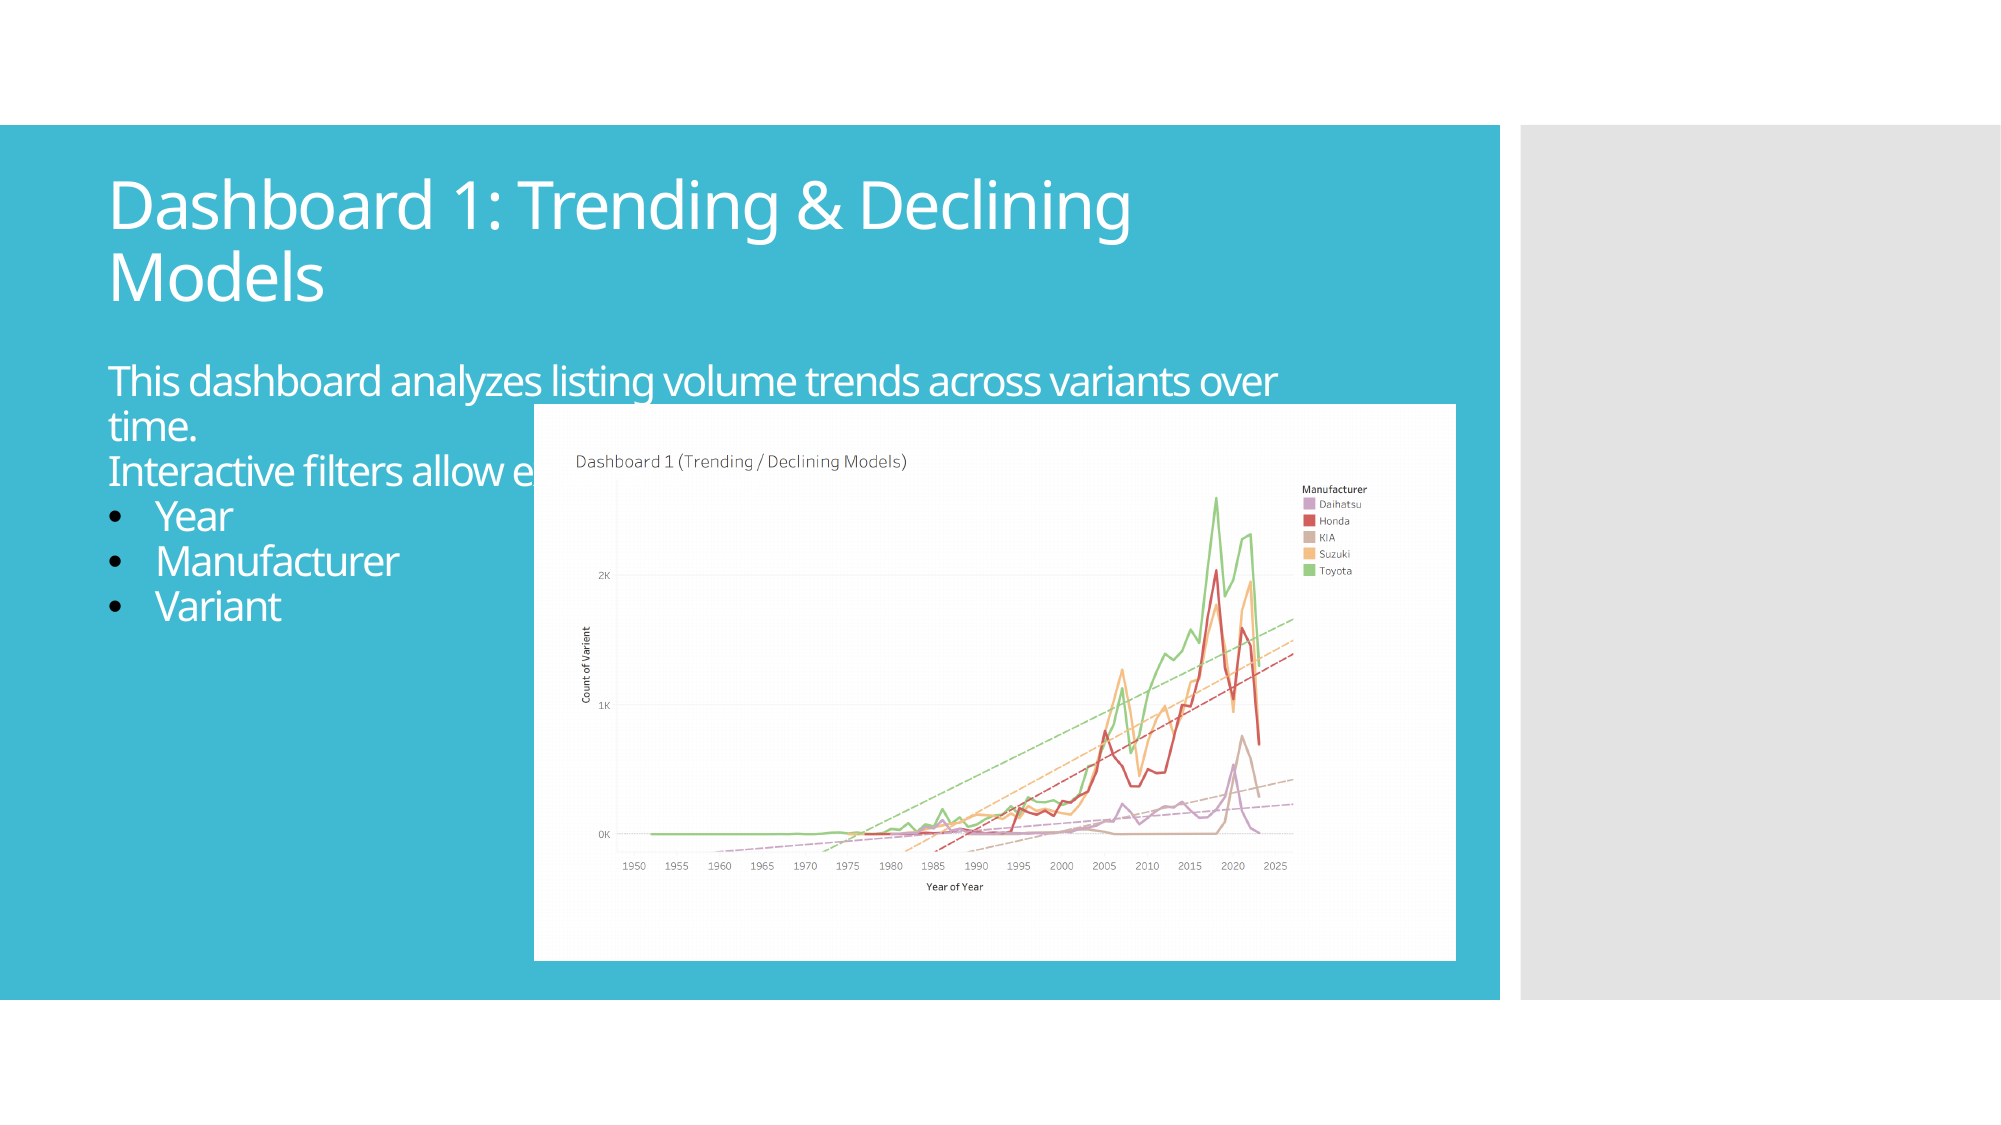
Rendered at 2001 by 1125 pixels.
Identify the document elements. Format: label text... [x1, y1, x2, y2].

picture [534, 404, 1456, 961]
title Dashboard 1: Trending & Declining Models This dashboard analyzes listing volume trends across variants over time. Interactive filters allow exploration by: Year Manufacturer Variant [92, 164, 1293, 565]
